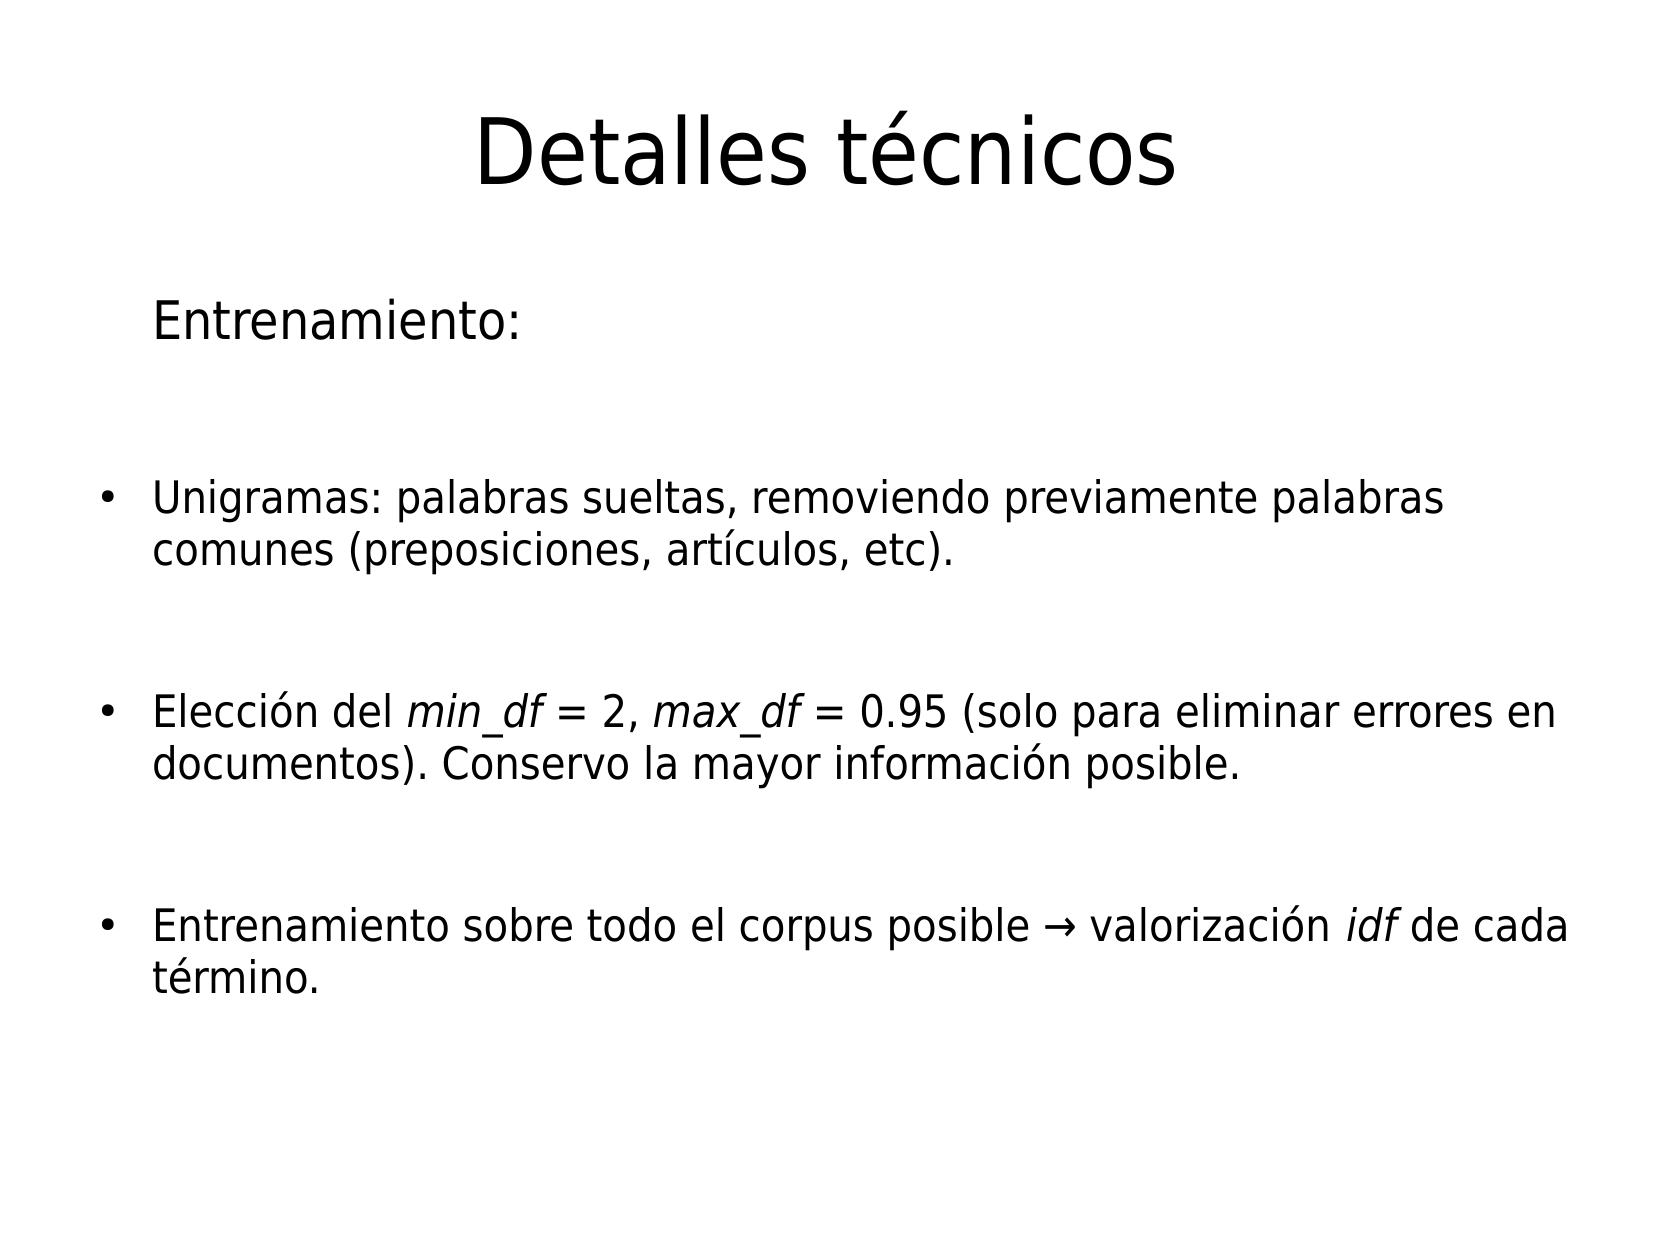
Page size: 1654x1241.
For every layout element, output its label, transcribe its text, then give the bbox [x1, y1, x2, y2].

list Entrenamiento: Unigramas: palabras sueltas, removiendo previamente palabras comunes (preposiciones, artículos, etc). Elección del min_df = 2, max_df = 0.95 (solo para eliminar errores en documentos). Conservo la mayor información posible. Entrenamiento sobre todo el corpus posible → valorización idf de cada término. [82, 290, 1571, 1010]
title Detalles técnicos [82, 49, 1571, 257]
